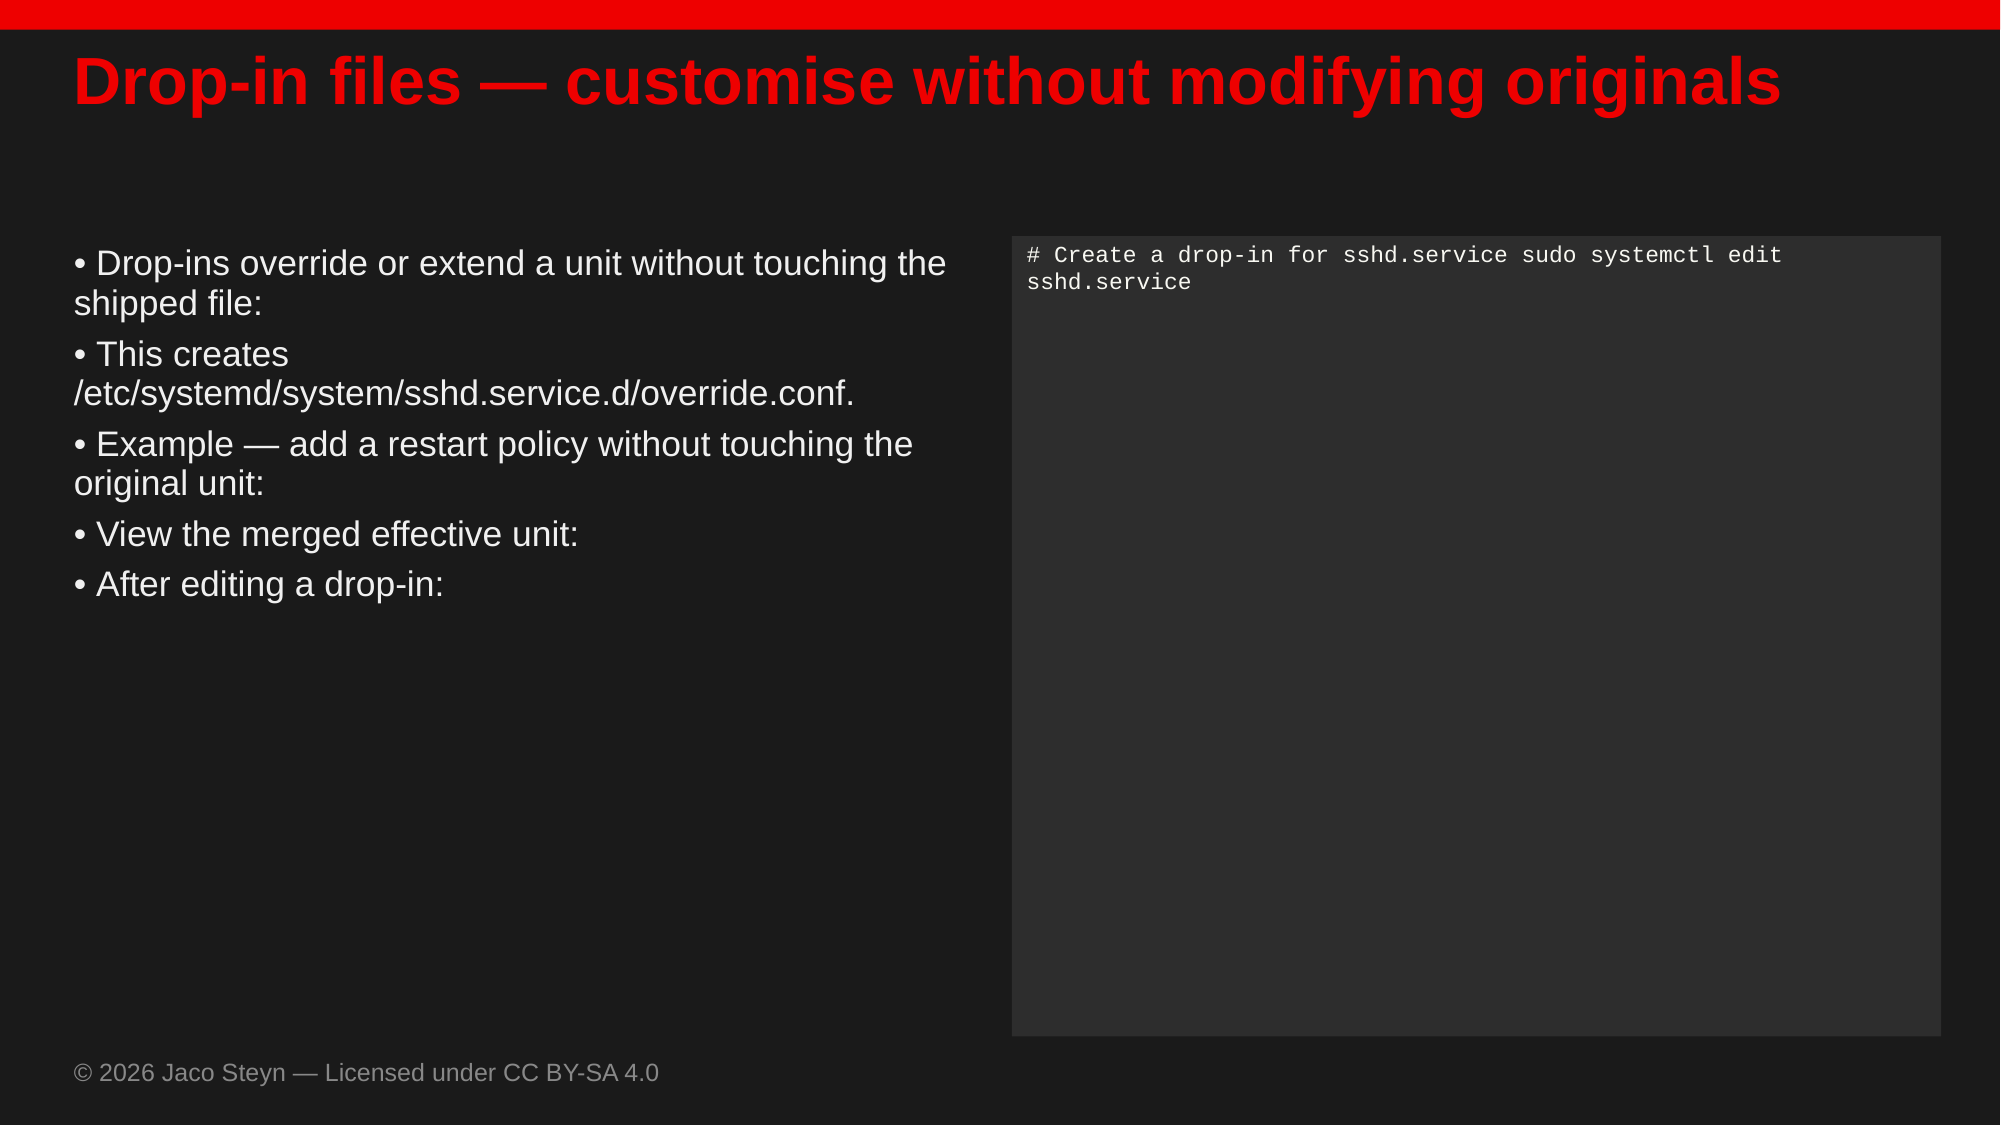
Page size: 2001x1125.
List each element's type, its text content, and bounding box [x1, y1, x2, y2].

text_box • Drop-ins override or extend a unit without touching the shipped file: • This creates /etc/systemd/system/sshd.service.d/override.conf. • Example — add a restart policy without touching the original unit: • View the merged effective unit: • After editing a drop-in: [59, 236, 989, 1037]
text_box [0, 0, 2001, 30]
text_box # Create a drop-in for sshd.service sudo systemctl edit sshd.service [1011, 236, 1942, 1037]
text_box © 2026 Jaco Steyn — Licensed under CC BY-SA 4.0 [59, 1051, 1942, 1093]
text_box Drop-in files — customise without modifying originals [59, 36, 1942, 208]
